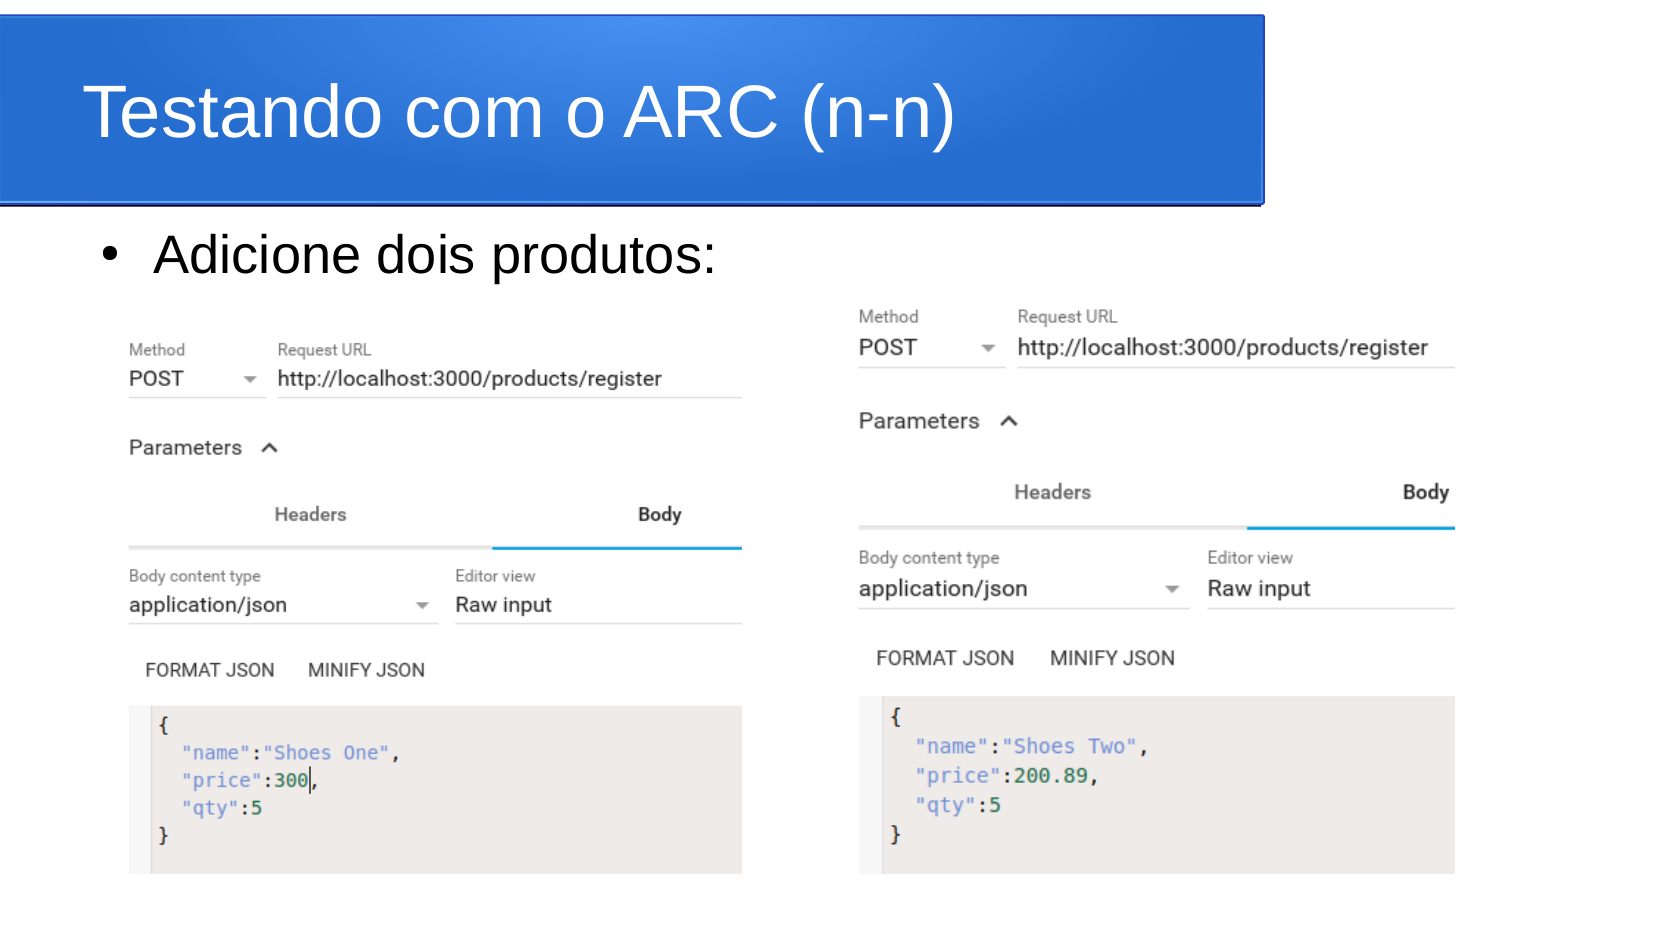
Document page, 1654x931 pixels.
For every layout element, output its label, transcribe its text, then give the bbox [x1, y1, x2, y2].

picture [850, 295, 1455, 875]
picture [118, 335, 742, 875]
list Adicione dois produtos: [82, 224, 1571, 764]
title Testando com o ARC (n-n) [82, 35, 1235, 189]
